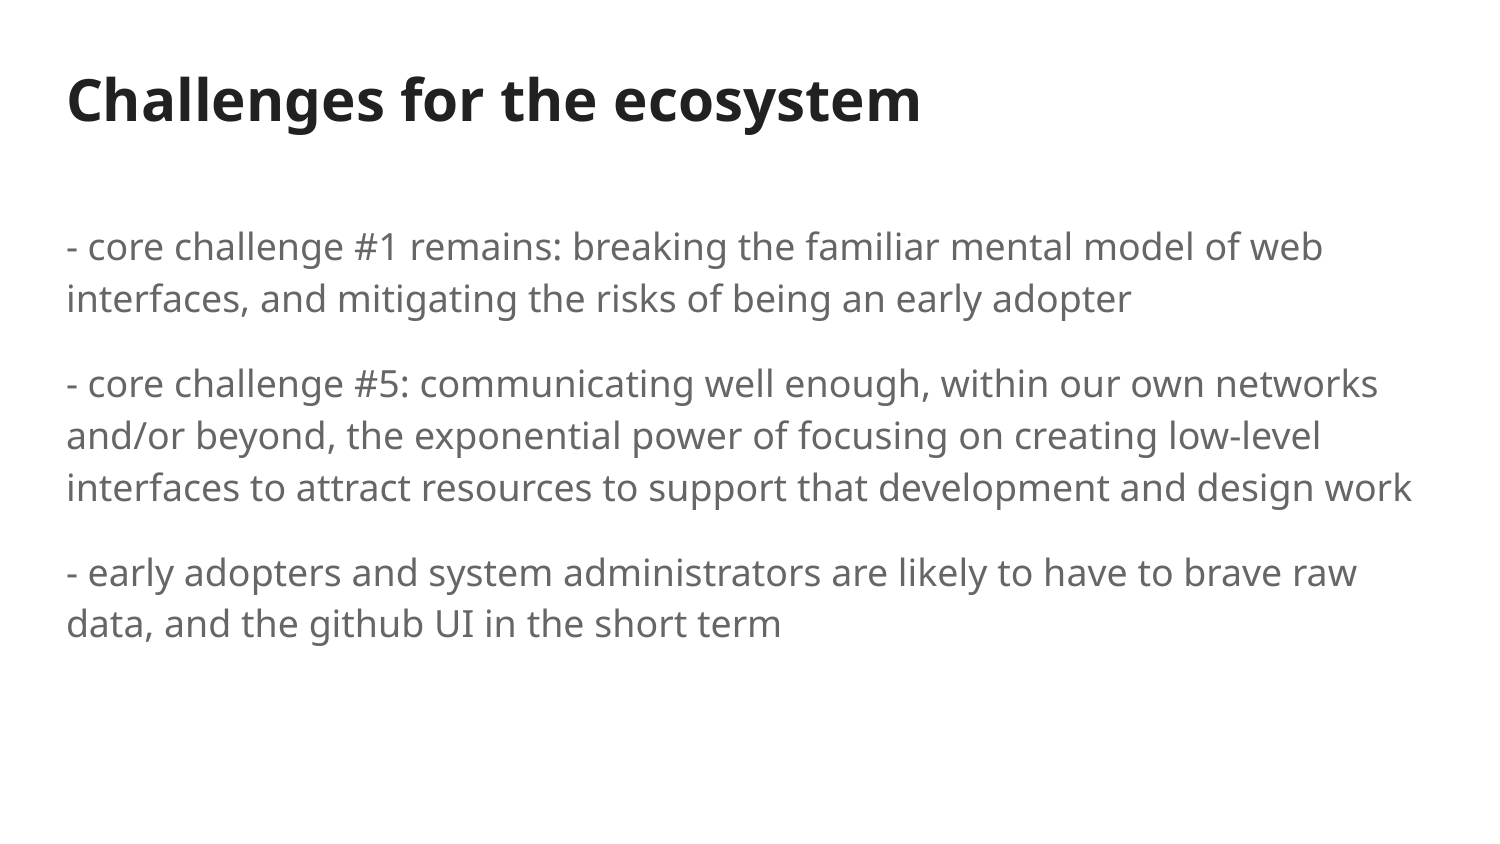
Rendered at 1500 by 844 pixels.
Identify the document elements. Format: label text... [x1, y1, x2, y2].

title Challenges for the ecosystem [51, 48, 1449, 180]
list - core challenge #1 remains: breaking the familiar mental model of web interfaces, and mitigating the risks of being an early adopter - core challenge #5: communicating well enough, within our own networks and/or beyond, the exponential power of focusing on creating low-level interfaces to attract resources to support that development and design work - early adopters and system administrators are likely to have to brave raw data, and the github UI in the short term [51, 201, 1449, 750]
